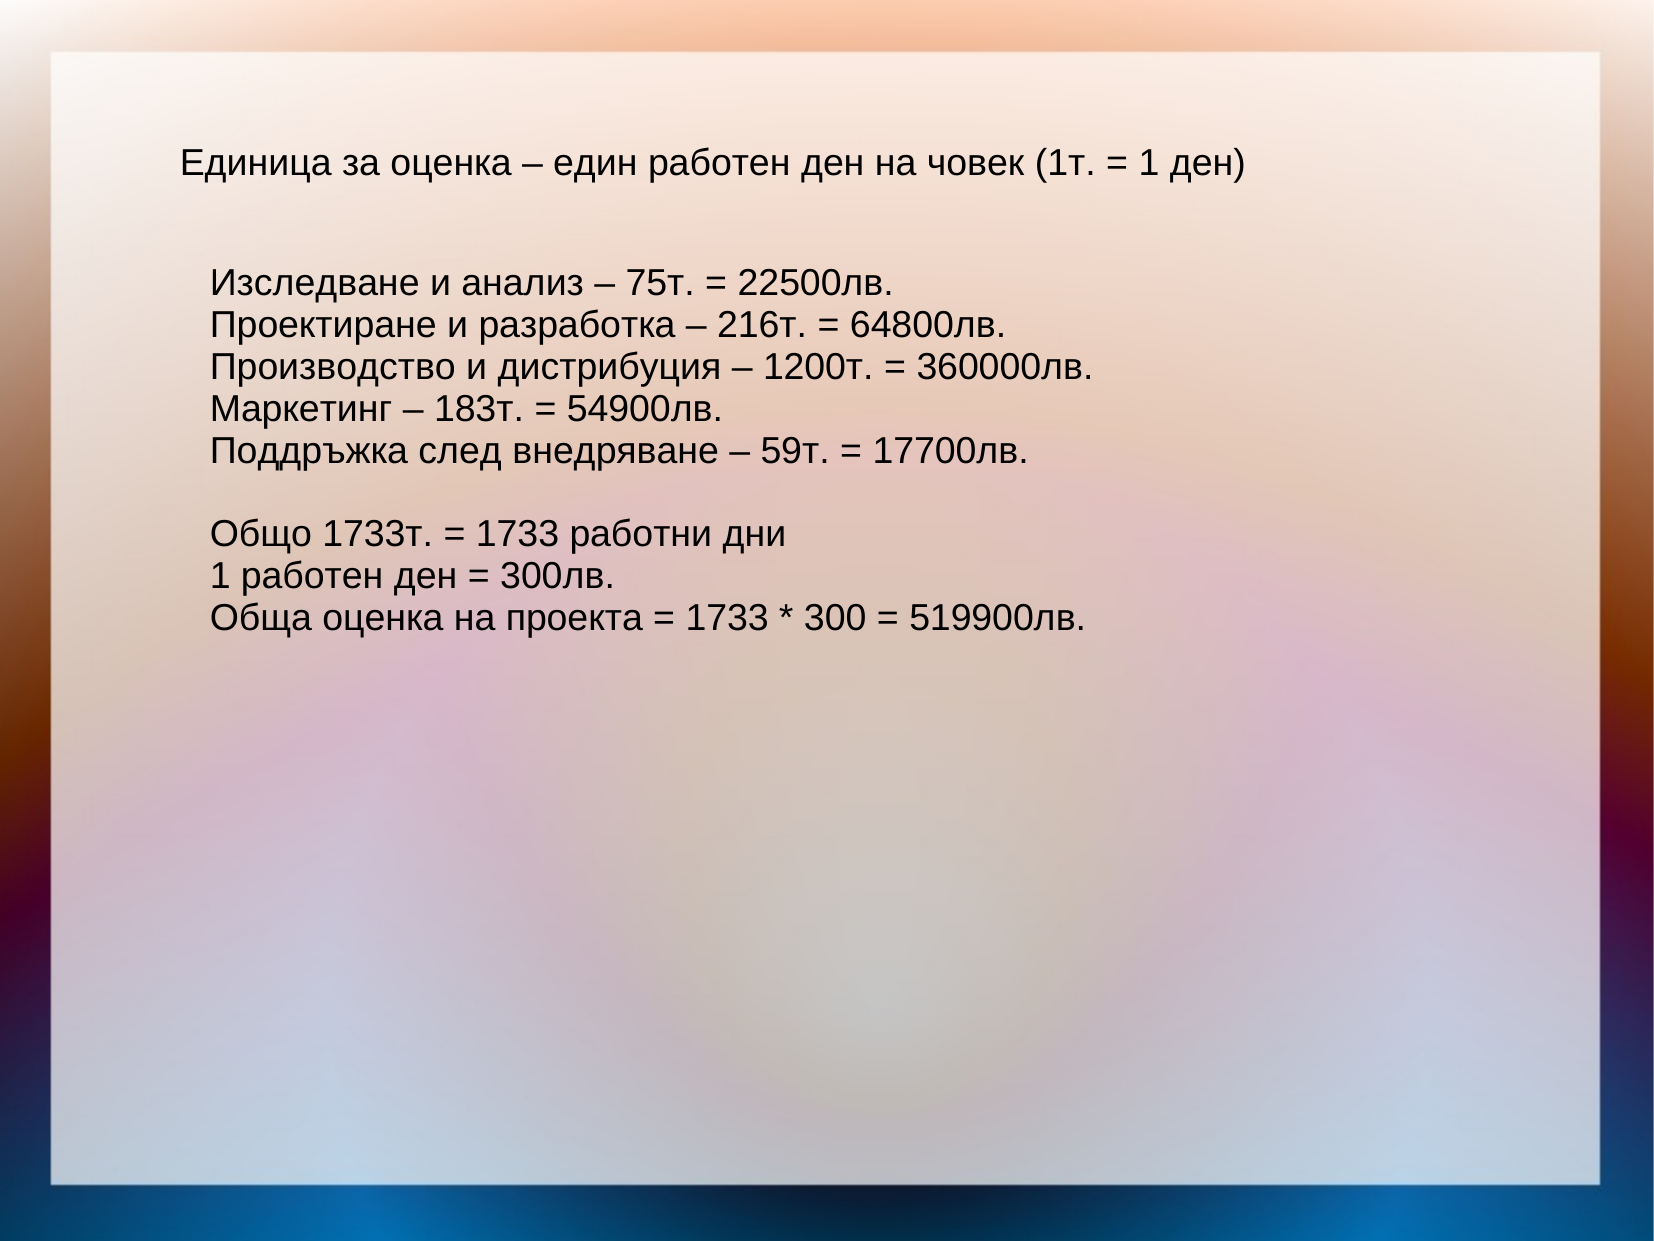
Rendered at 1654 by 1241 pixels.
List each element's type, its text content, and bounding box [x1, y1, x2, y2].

text_box Изследване и анализ – 75т. = 22500лв. Проектиране и разработка – 216т. = 64800лв. Производство и дистрибуция – 1200т. = 360000лв. Маркетинг – 183т. = 54900лв. Поддръжка след внедряване – 59т. = 17700лв. Общо 1733т. = 1733 работни дни 1 работен ден = 300лв. Обща оценка на проекта = 1733 * 300 = 519900лв. [195, 255, 1261, 688]
picture [0, 0, 1654, 1241]
text_box Единица за оценка – един работен ден на човек (1т. = 1 ден) [165, 135, 1366, 192]
